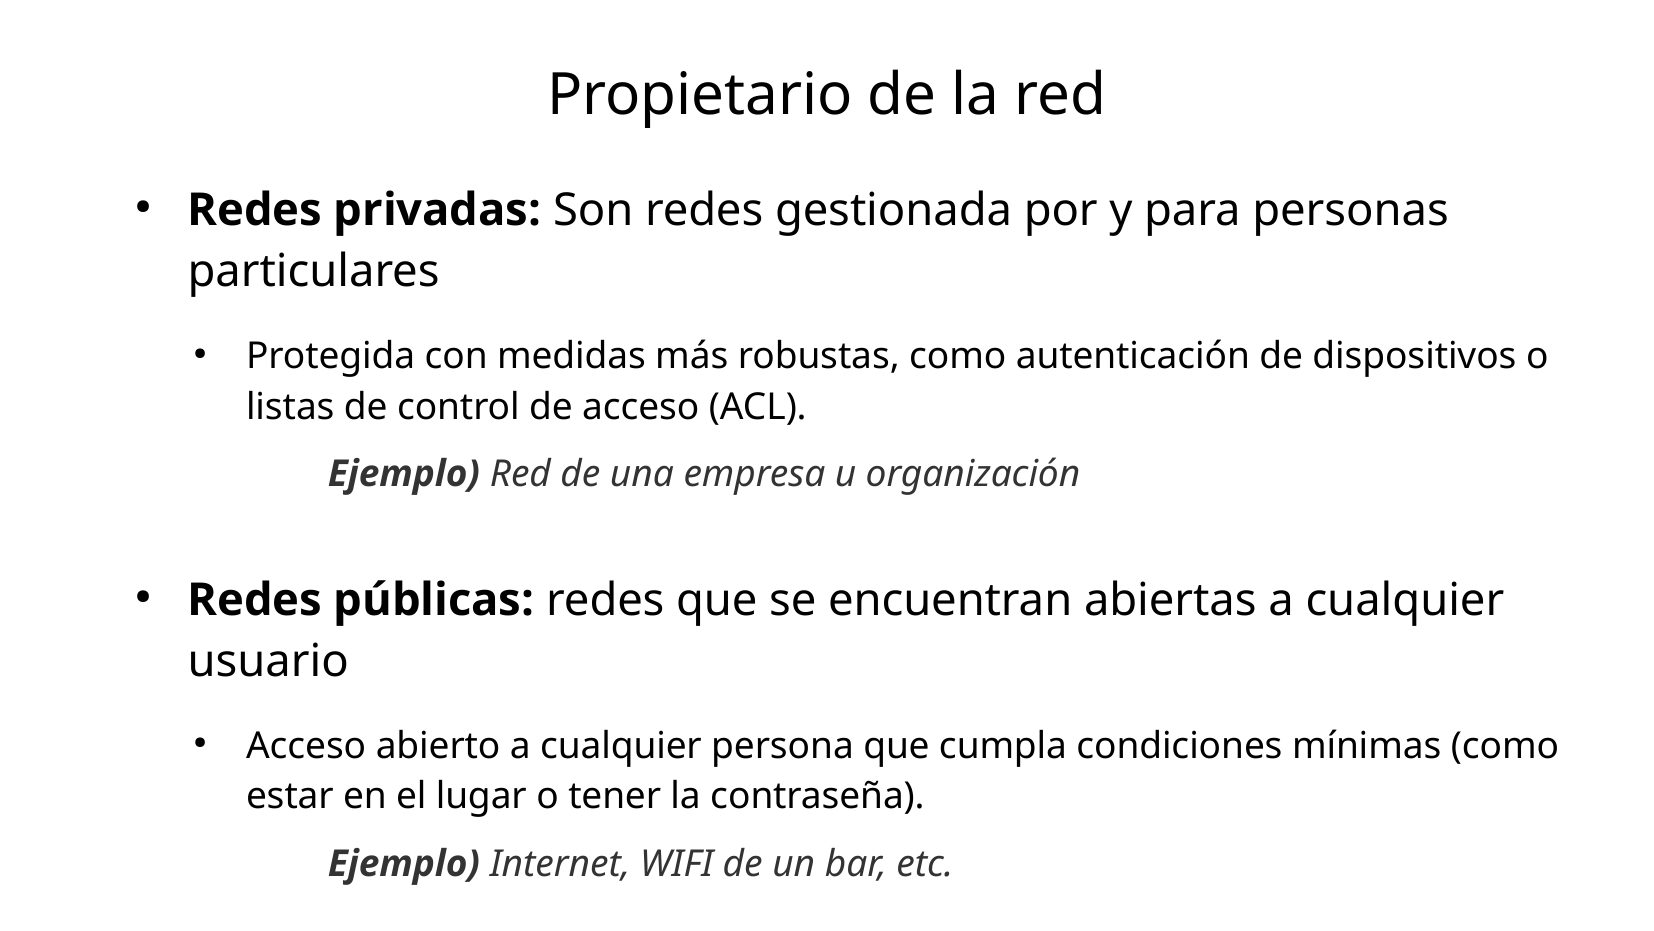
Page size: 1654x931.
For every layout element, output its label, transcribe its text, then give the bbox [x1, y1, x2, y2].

list Redes privadas: Son redes gestionada por y para personas particulares Protegida con medidas más robustas, como autenticación de dispositivos o listas de control de acceso (ACL). Ejemplo) Red de una empresa u organización Redes públicas: redes que se encuentran abiertas a cualquier usuario Acceso abierto a cualquier persona que cumpla condiciones mínimas (como estar en el lugar o tener la contraseña). Ejemplo) Internet, WIFI de un bar, etc. [59, 177, 1595, 898]
title Propietario de la red [82, 37, 1571, 148]
